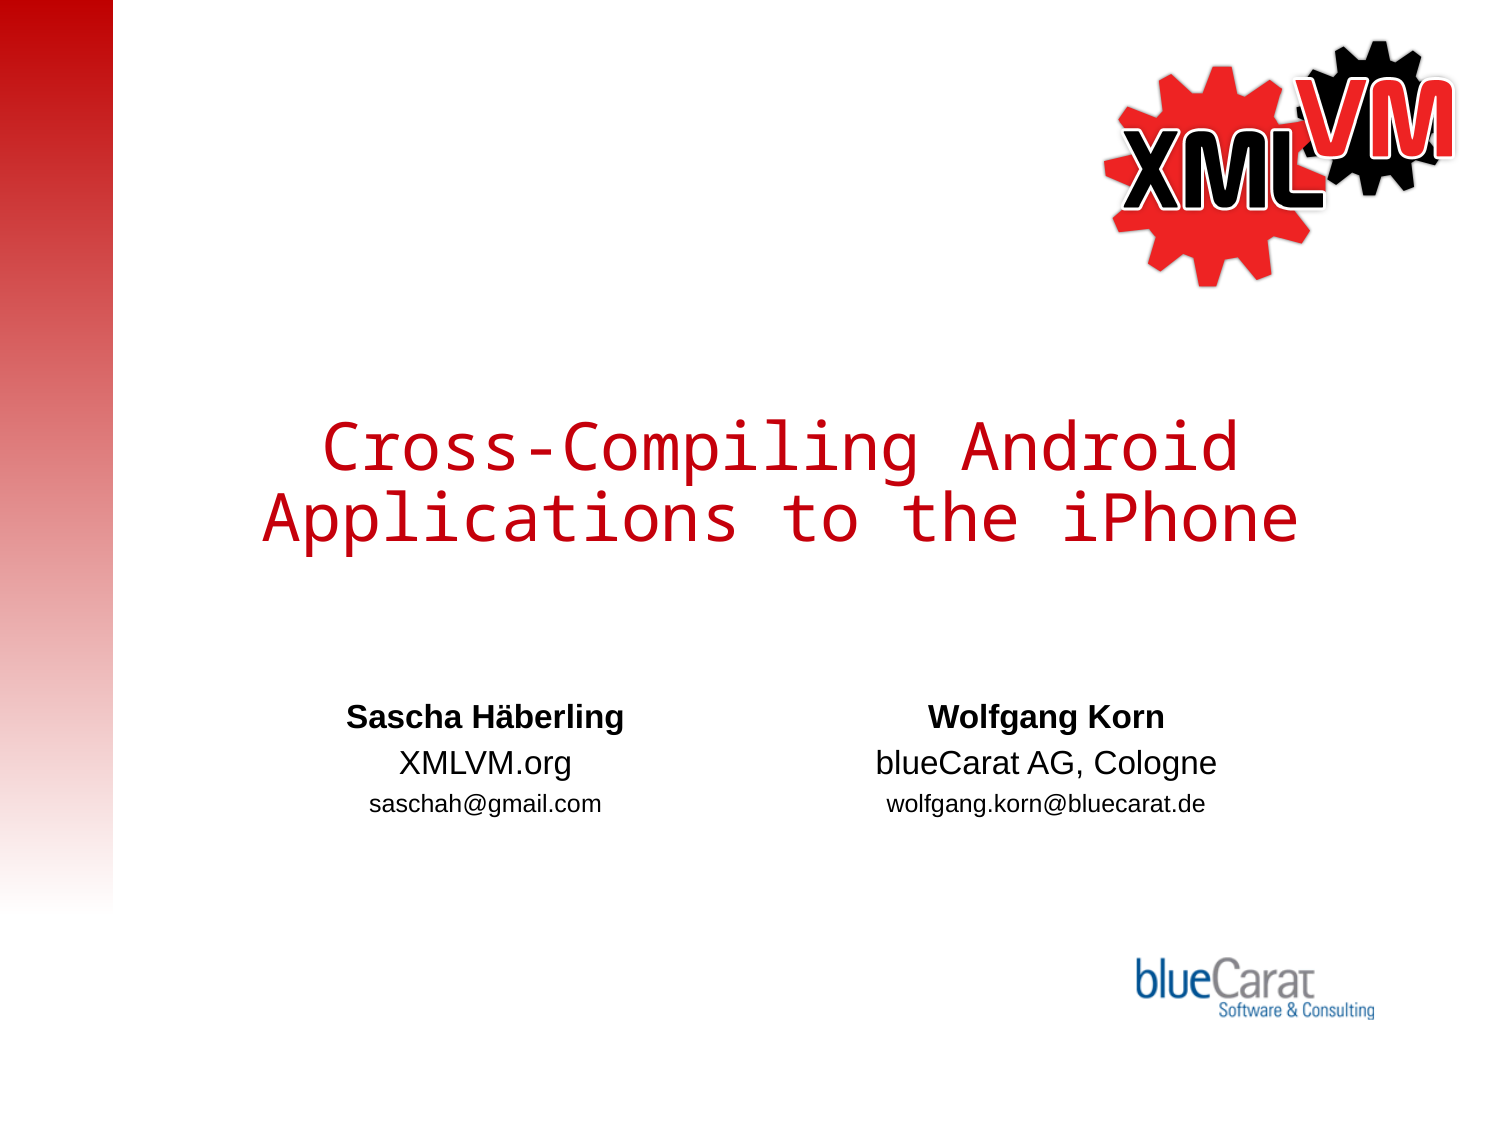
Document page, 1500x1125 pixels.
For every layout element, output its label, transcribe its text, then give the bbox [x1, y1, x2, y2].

picture [1100, 37, 1460, 290]
picture [1124, 942, 1388, 1034]
title Cross-Compiling Android Applications to the iPhone [124, 412, 1438, 638]
text_box Wolfgang Korn blueCarat AG, Cologne wolfgang.korn@bluecarat.de [823, 700, 1270, 851]
text_box Sascha Häberling XMLVM.org saschah@gmail.com [262, 699, 709, 851]
